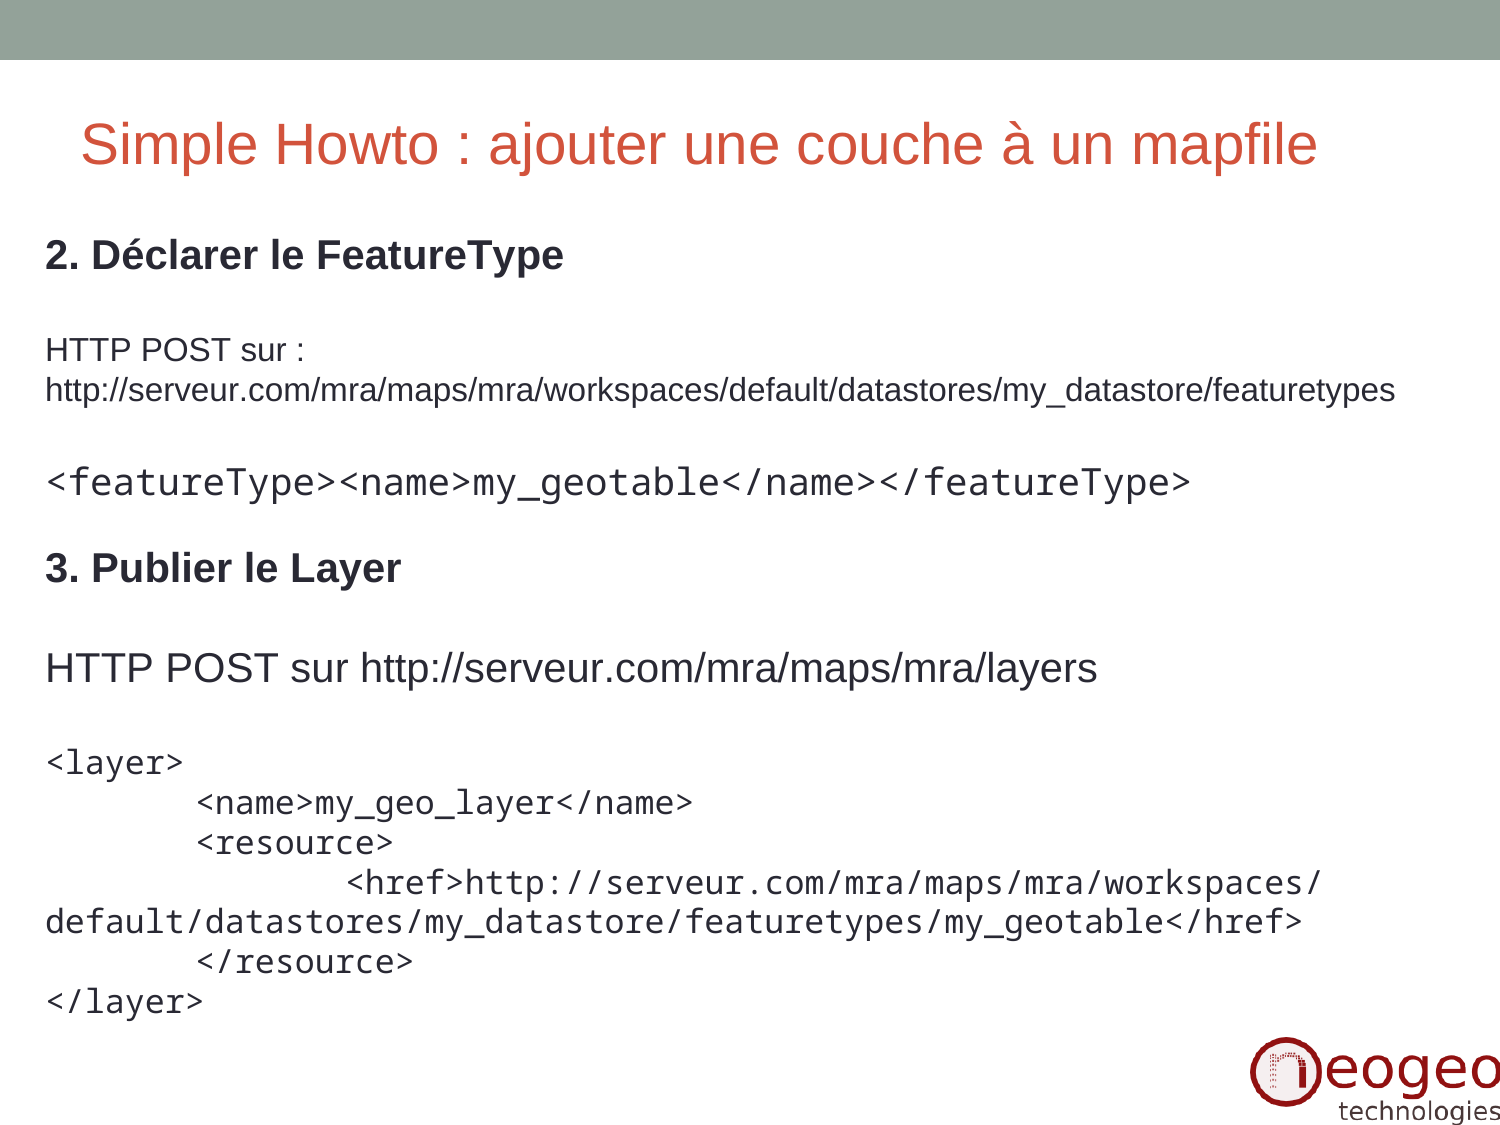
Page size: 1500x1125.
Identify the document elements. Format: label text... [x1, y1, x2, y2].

picture [1250, 1037, 1500, 1125]
title Simple Howto : ajouter une couche à un mapfile [65, 59, 1416, 220]
text_box 3. Publier le Layer HTTP POST sur http://serveur.com/mra/maps/mra/layers <layer> <name>my_geo_layer</name> <resource> <href>http://serveur.com/mra/maps/mra/workspaces/default/datastores/my_datastore/featuretypes/my_geotable</href> </resource> </layer> [30, 533, 1476, 1029]
text_box 2. Déclarer le FeatureType HTTP POST sur : http://serveur.com/mra/maps/mra/workspaces/default/datastores/my_datastore/featuretypes <featureType><name>my_geotable</name></featureType> [30, 220, 1476, 533]
